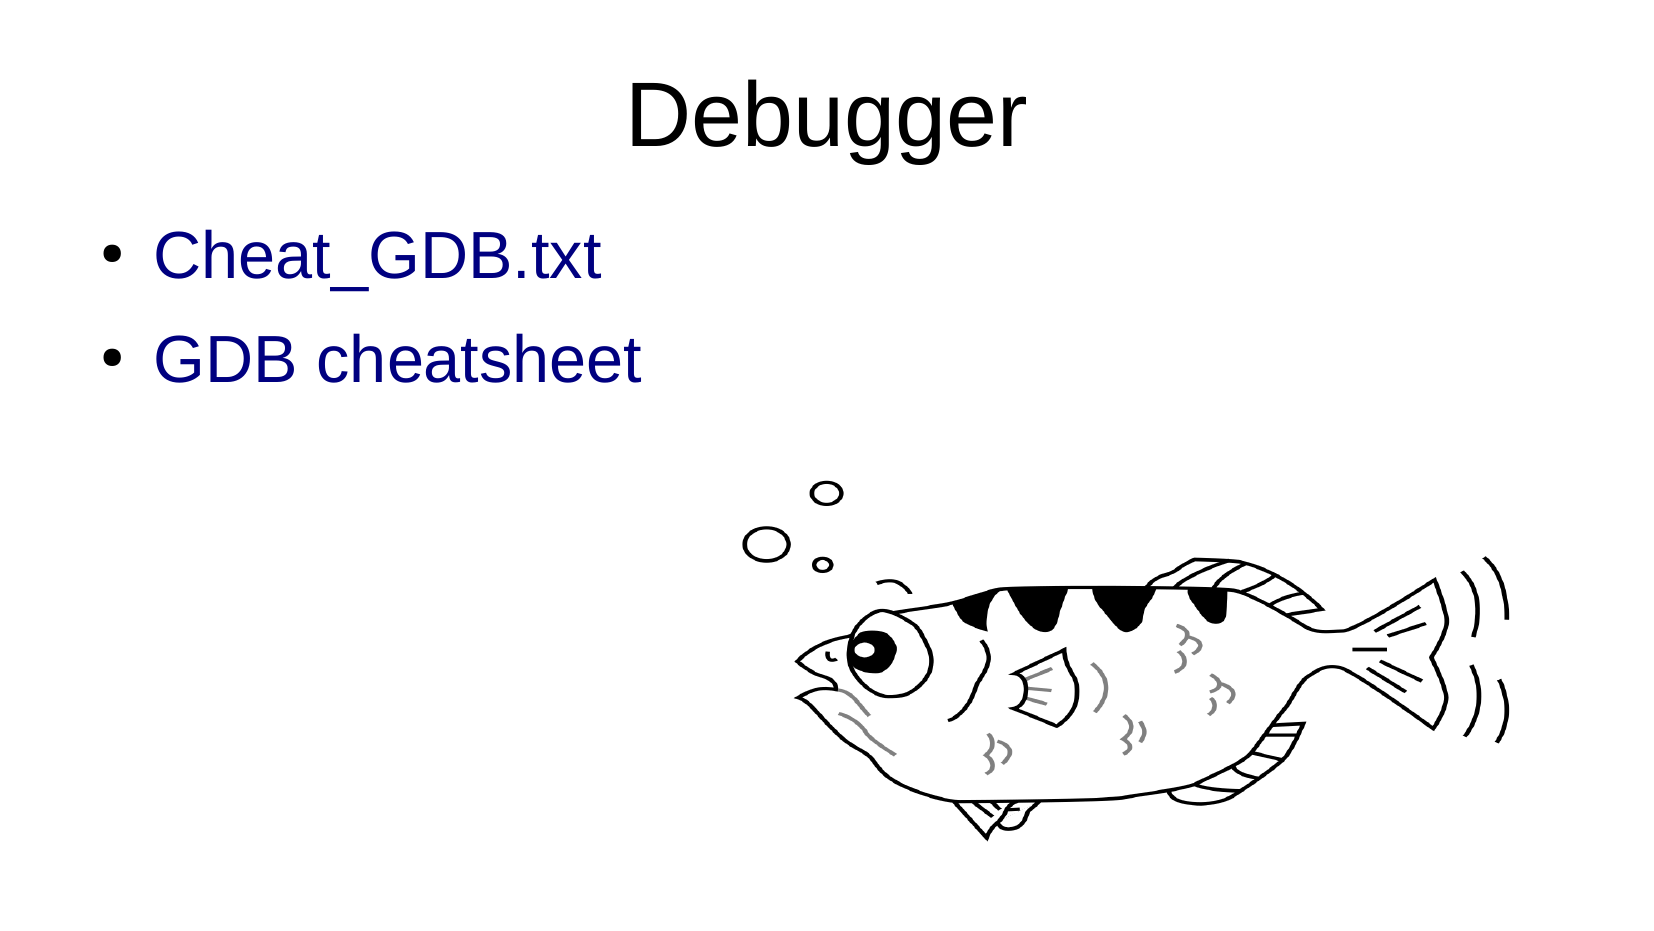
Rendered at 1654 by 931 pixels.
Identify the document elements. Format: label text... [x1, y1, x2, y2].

title Debugger [82, 37, 1571, 193]
picture [705, 450, 1619, 879]
list Cheat_GDB.txt GDB cheatsheet [82, 217, 1571, 758]
